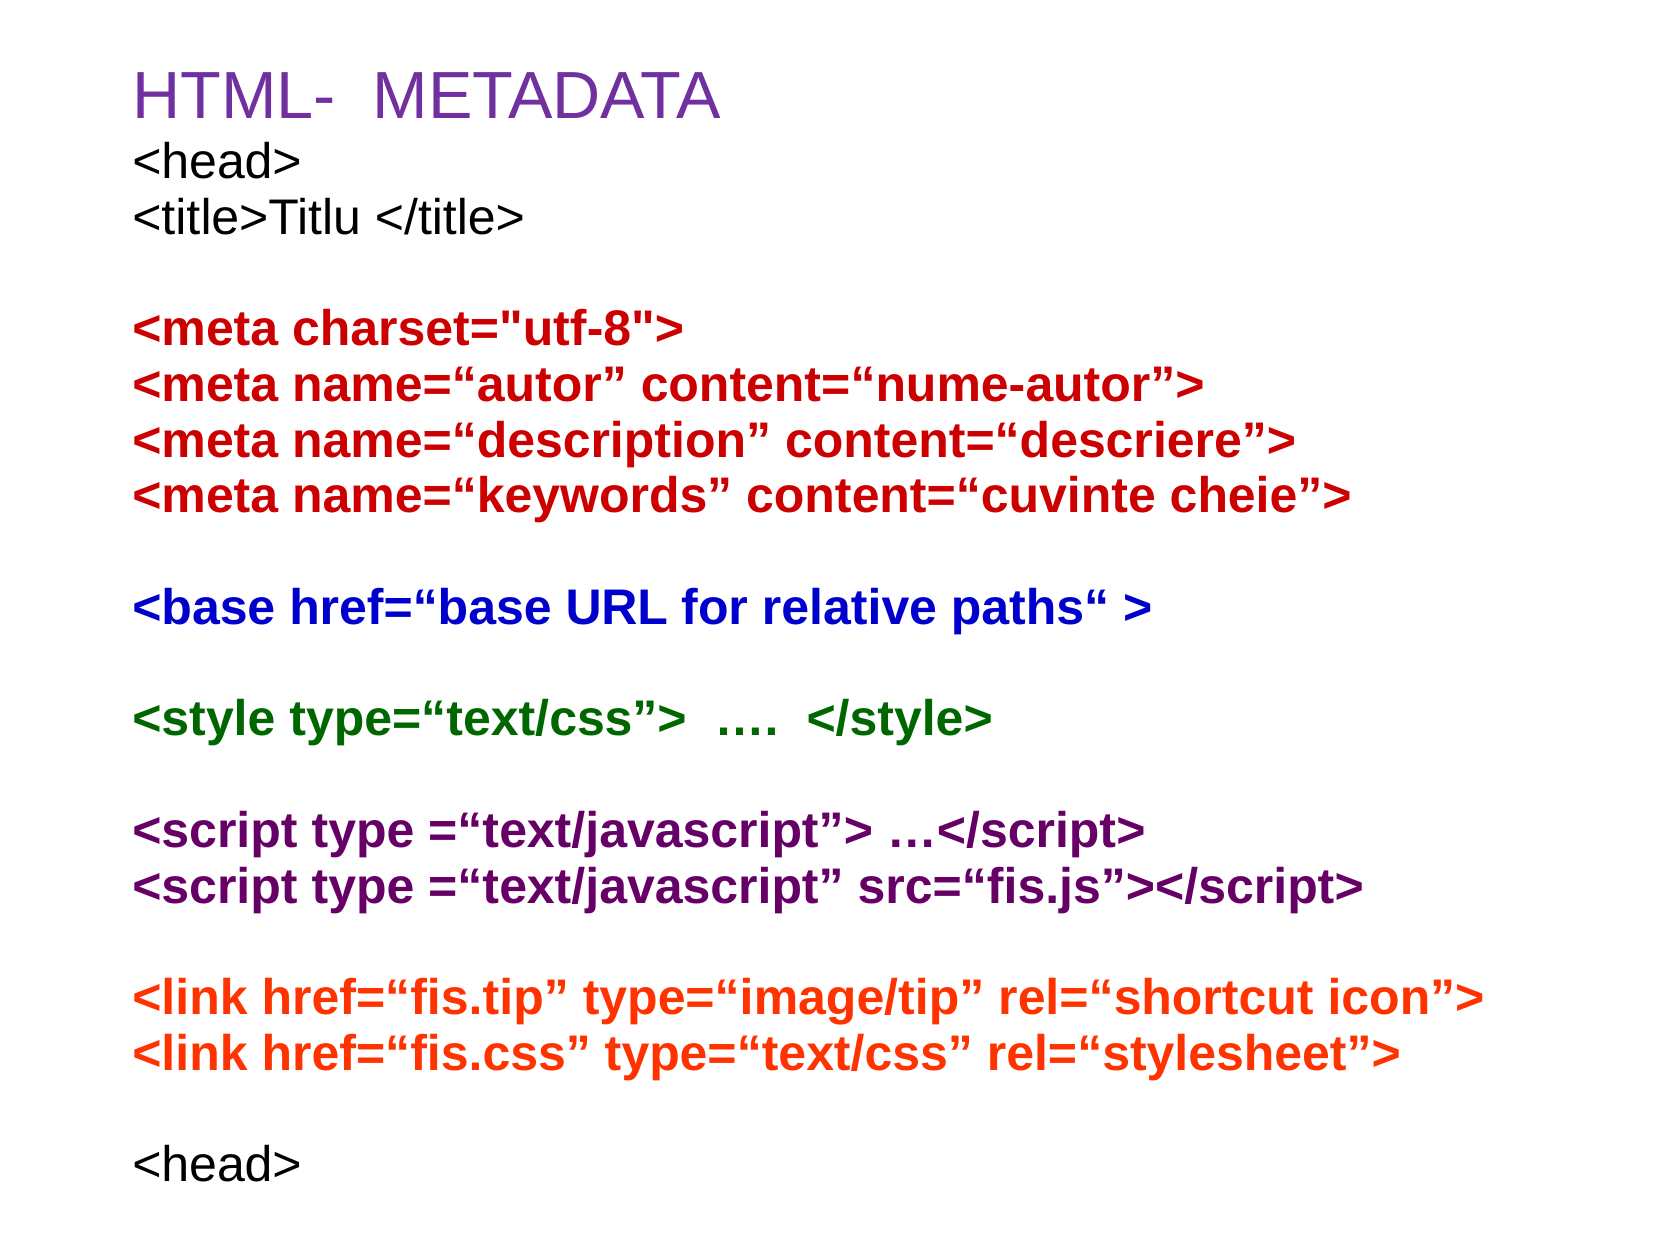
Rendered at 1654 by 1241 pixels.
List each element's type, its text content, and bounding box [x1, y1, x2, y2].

text_box HTML- METADATA <head> <title>Titlu </title> <meta charset="utf-8"> <meta name=“autor” content=“nume-autor”> <meta name=“description” content=“descriere”> <meta name=“keywords” content=“cuvinte cheie”> <base href=“base URL for relative paths“ > <style type=“text/css”> …. </style> <script type =“text/javascript”> …</script> <script type =“text/javascript” src=“fis.js”></script> <link href=“fis.tip” type=“image/tip” rel=“shortcut icon”> <link href=“fis.css” type=“text/css” rel=“stylesheet”> <head> [117, 51, 1552, 1200]
